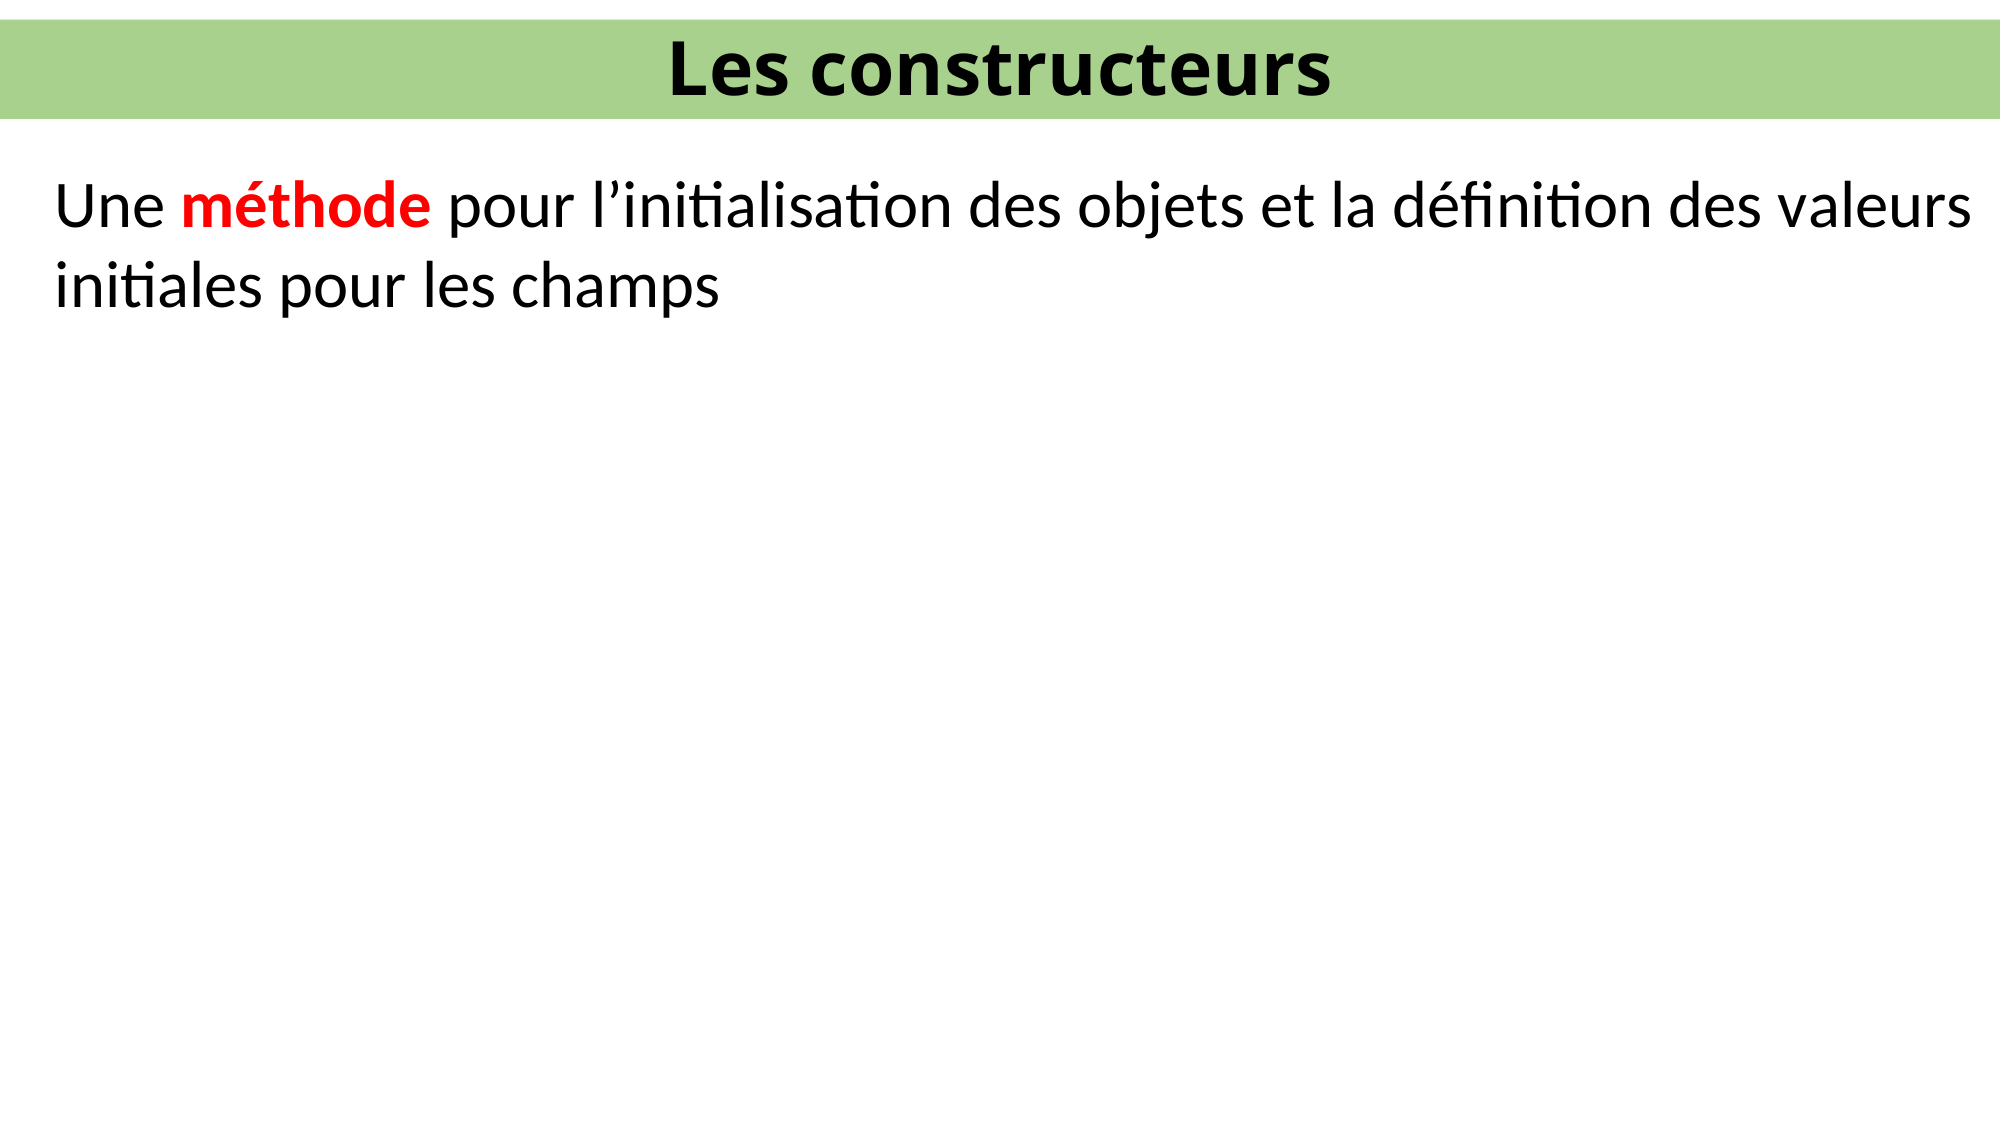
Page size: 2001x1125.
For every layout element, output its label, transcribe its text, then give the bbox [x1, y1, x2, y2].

title Les constructeurs [0, 19, 2000, 119]
text_box Une méthode pour l’initialisation des objets et la définition des valeurs initiales pour les champs [19, 153, 2000, 331]
